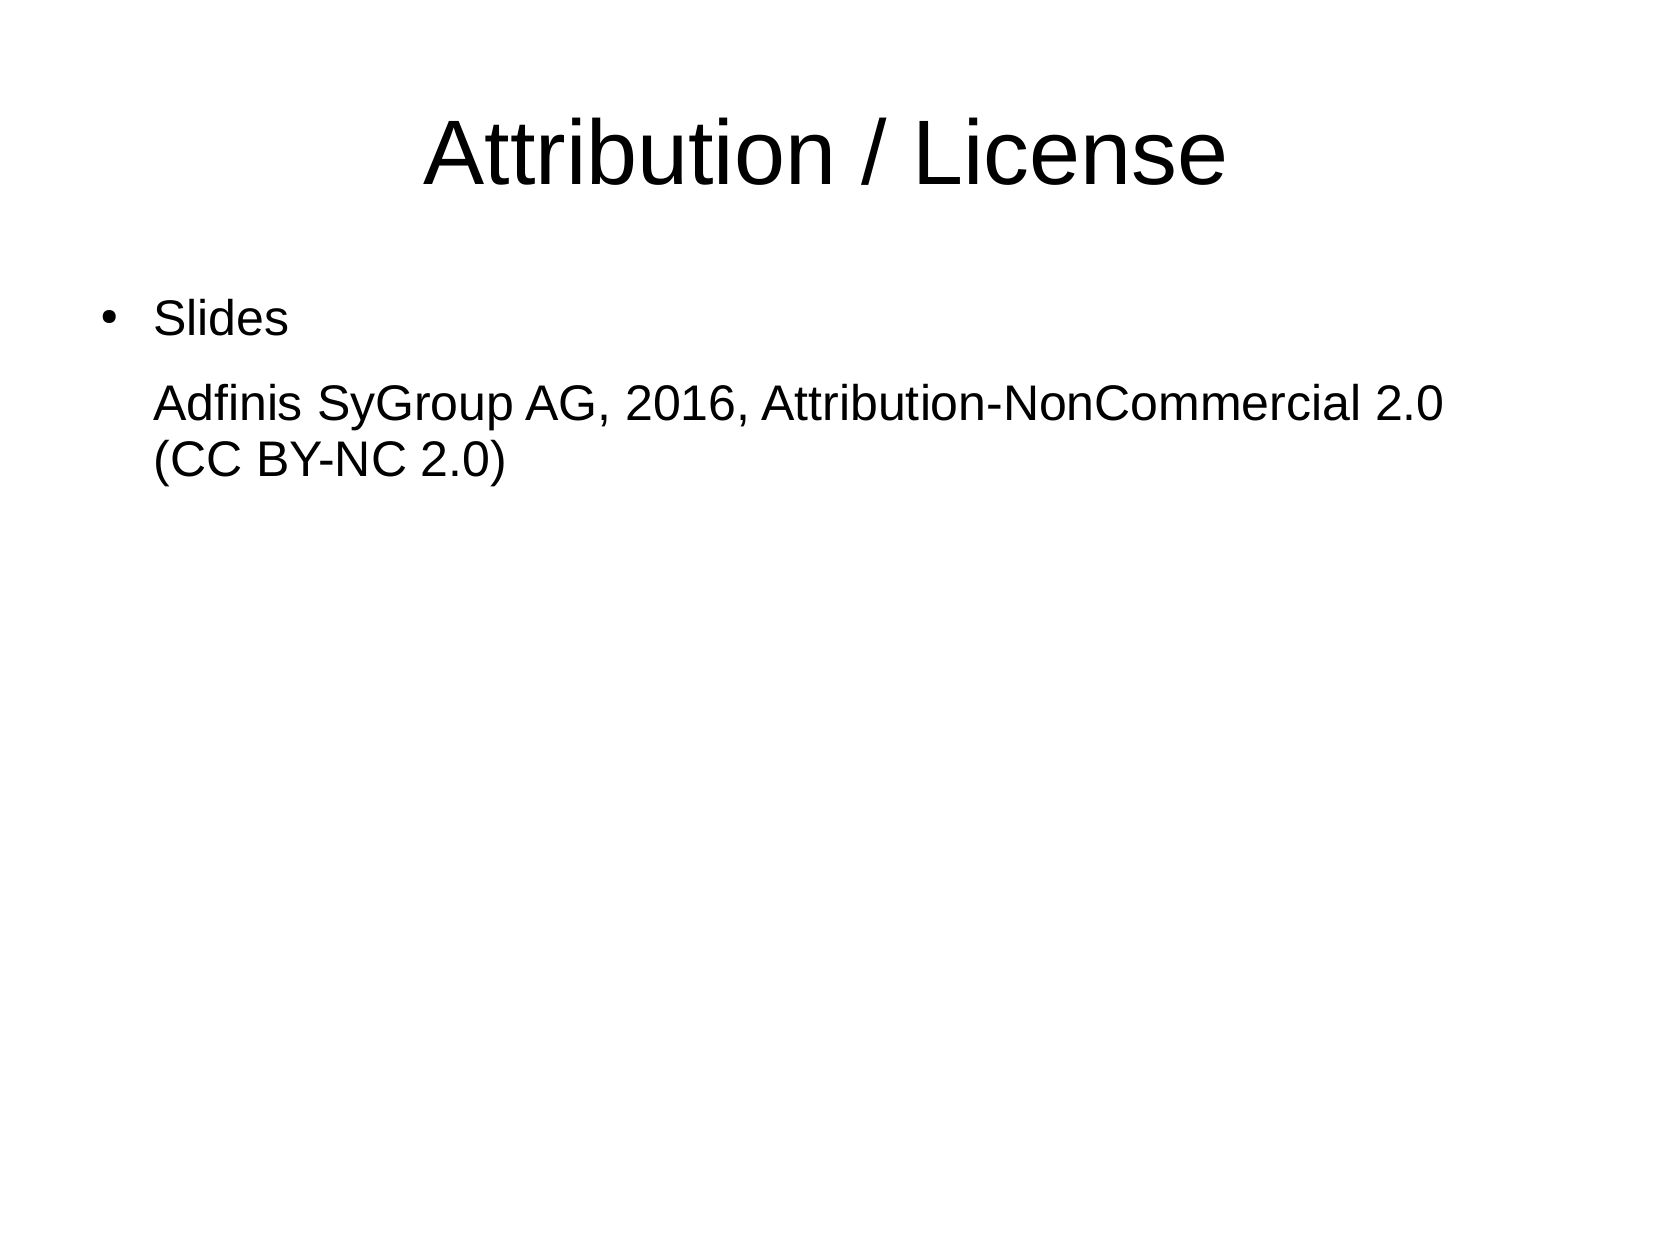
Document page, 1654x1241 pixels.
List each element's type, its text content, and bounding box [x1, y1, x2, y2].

title Attribution / License [82, 49, 1571, 257]
list Slides Adfinis SyGroup AG, 2016, Attribution-NonCommercial 2.0 (CC BY-NC 2.0) [82, 290, 1571, 1010]
